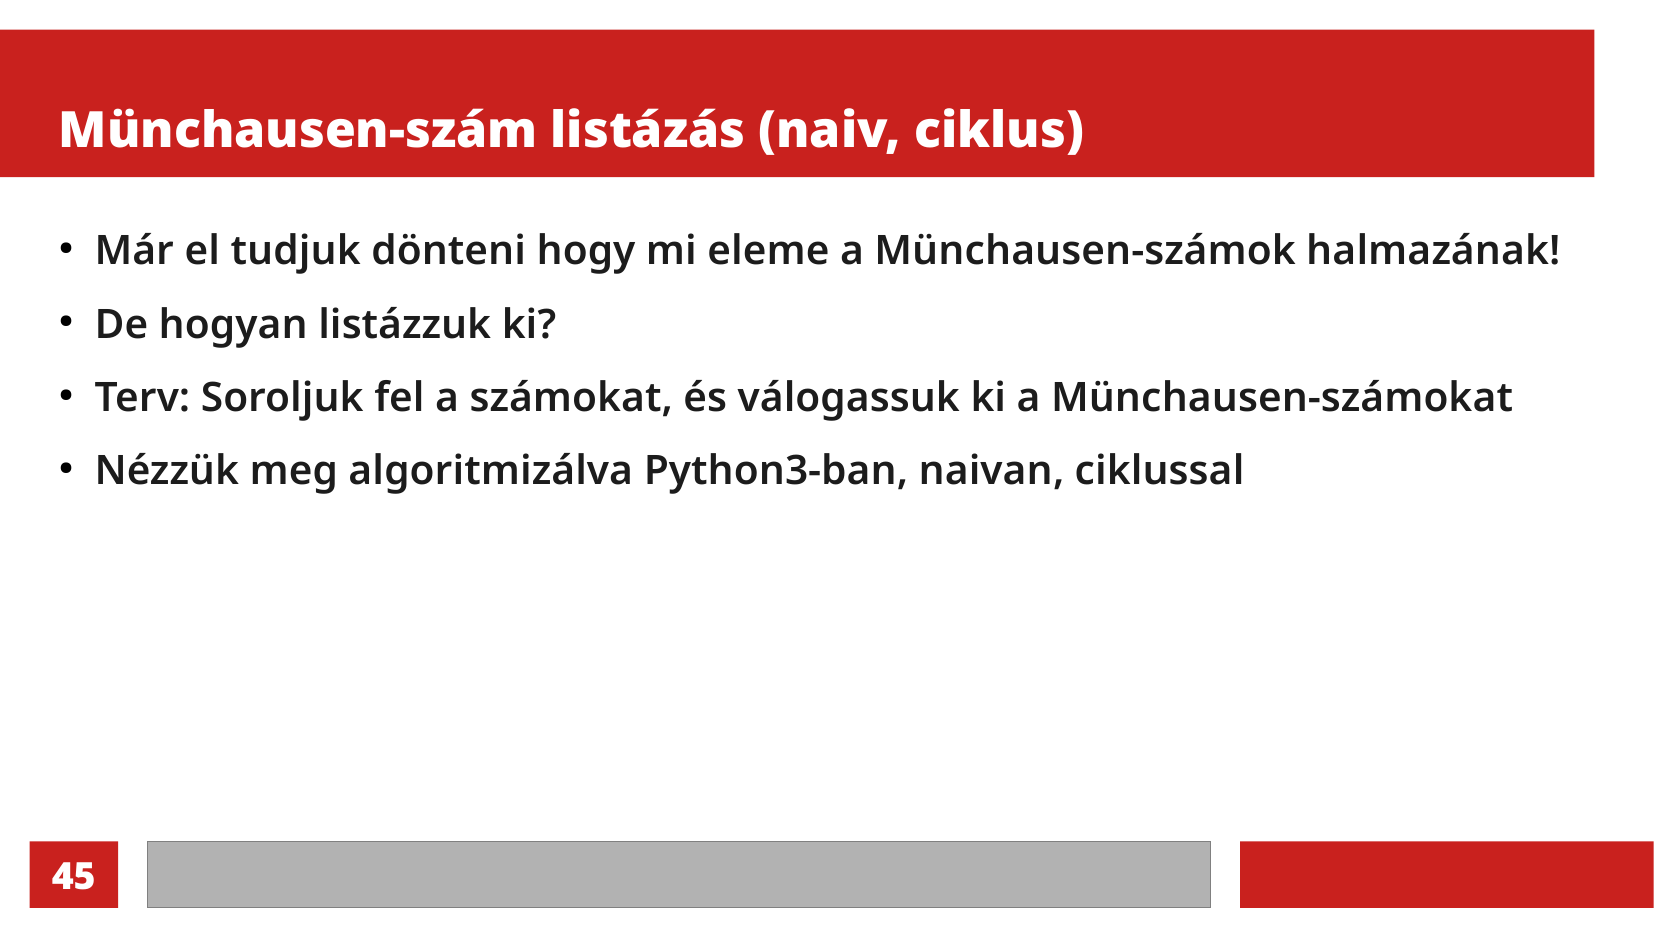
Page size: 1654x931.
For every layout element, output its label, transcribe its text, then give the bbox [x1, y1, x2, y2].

title Münchausen-szám listázás (naiv, ciklus) [59, 44, 1595, 163]
list Már el tudjuk dönteni hogy mi eleme a Münchausen-számok halmazának! De hogyan listázzuk ki? Terv: Soroljuk fel a számokat, és válogassuk ki a Münchausen-számokat Nézzük meg algoritmizálva Python3-ban, naivan, ciklussal [59, 221, 1565, 502]
